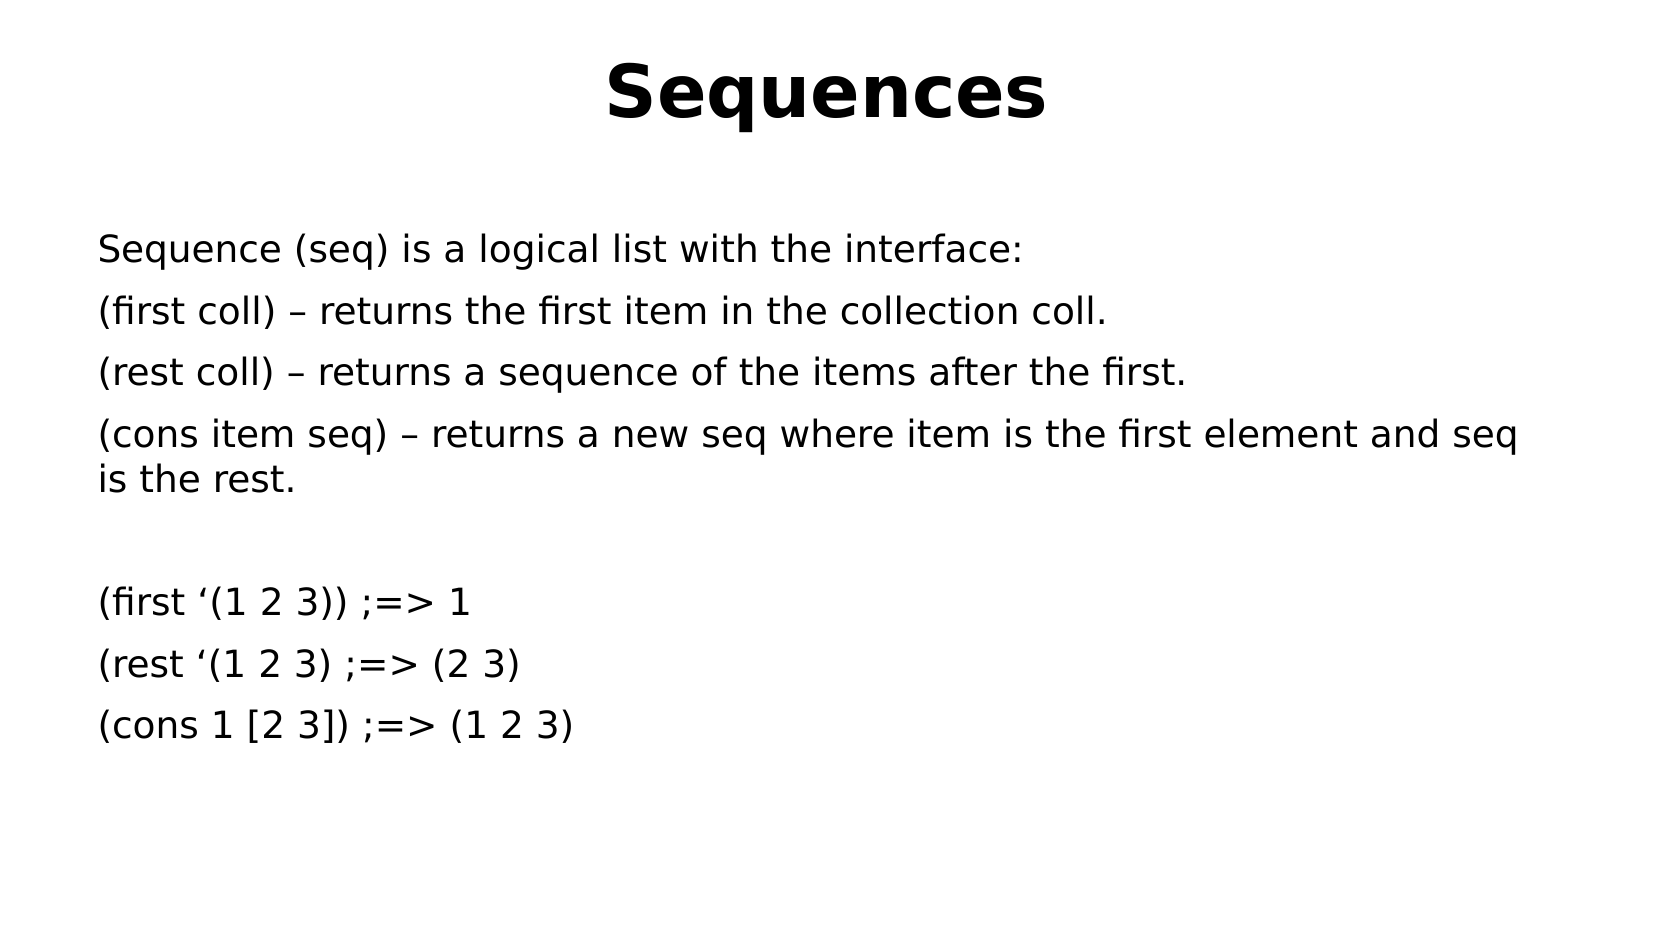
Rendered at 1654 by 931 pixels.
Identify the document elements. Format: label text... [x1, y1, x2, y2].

title Sequences [82, 37, 1571, 147]
list Sequence (seq) is a logical list with the interface: (first coll) – returns the first item in the collection coll. (rest coll) – returns a sequence of the items after the first. (cons item seq) – returns a new seq where item is the first element and seq is the rest. (first ‘(1 2 3)) ;=> 1 (rest ‘(1 2 3) ;=> (2 3) (cons 1 [2 3]) ;=> (1 2 3) [82, 217, 1571, 758]
